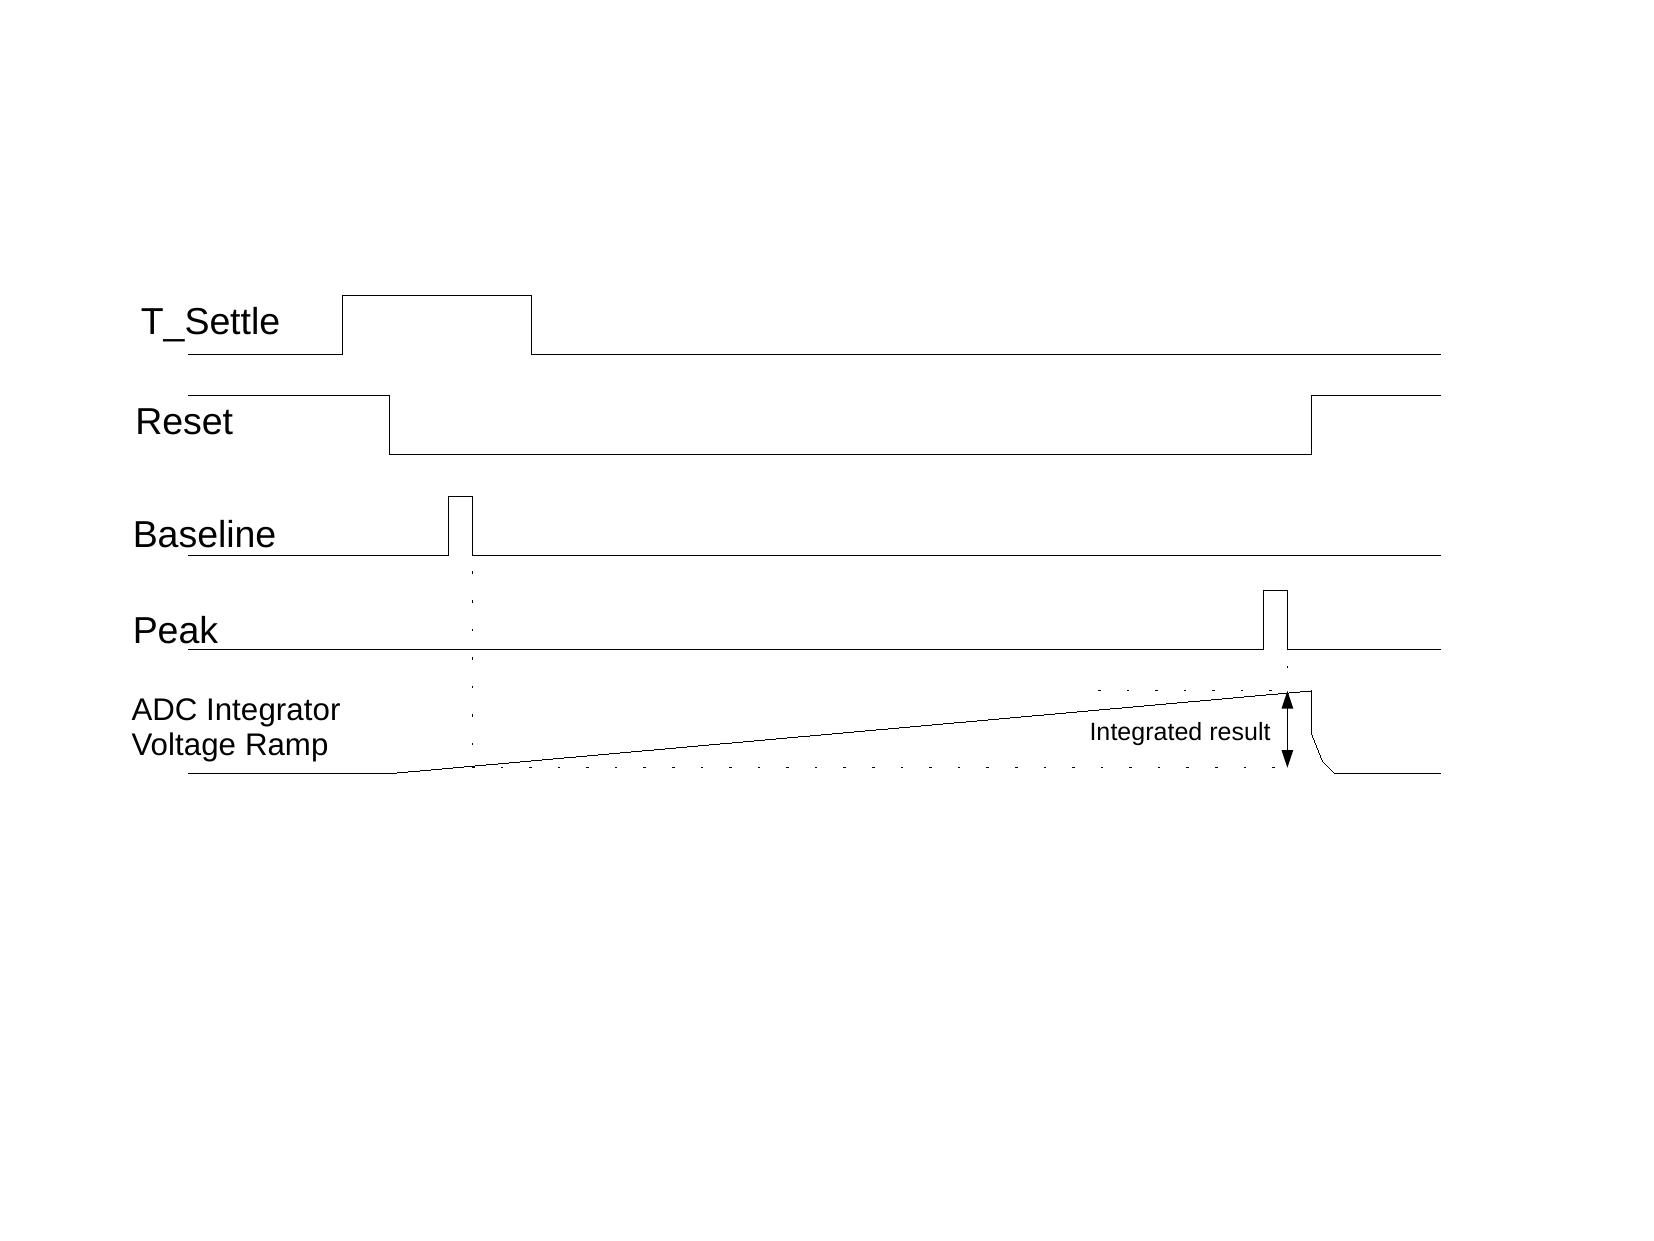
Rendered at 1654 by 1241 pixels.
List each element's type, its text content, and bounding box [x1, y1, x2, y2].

text_box Peak [118, 602, 234, 664]
text_box ADC Integrator Voltage Ramp [116, 685, 356, 778]
text_box Reset [120, 393, 249, 455]
text_box Integrated result [1074, 709, 1286, 756]
text_box T_Settle [126, 293, 296, 355]
text_box Baseline [118, 505, 292, 567]
